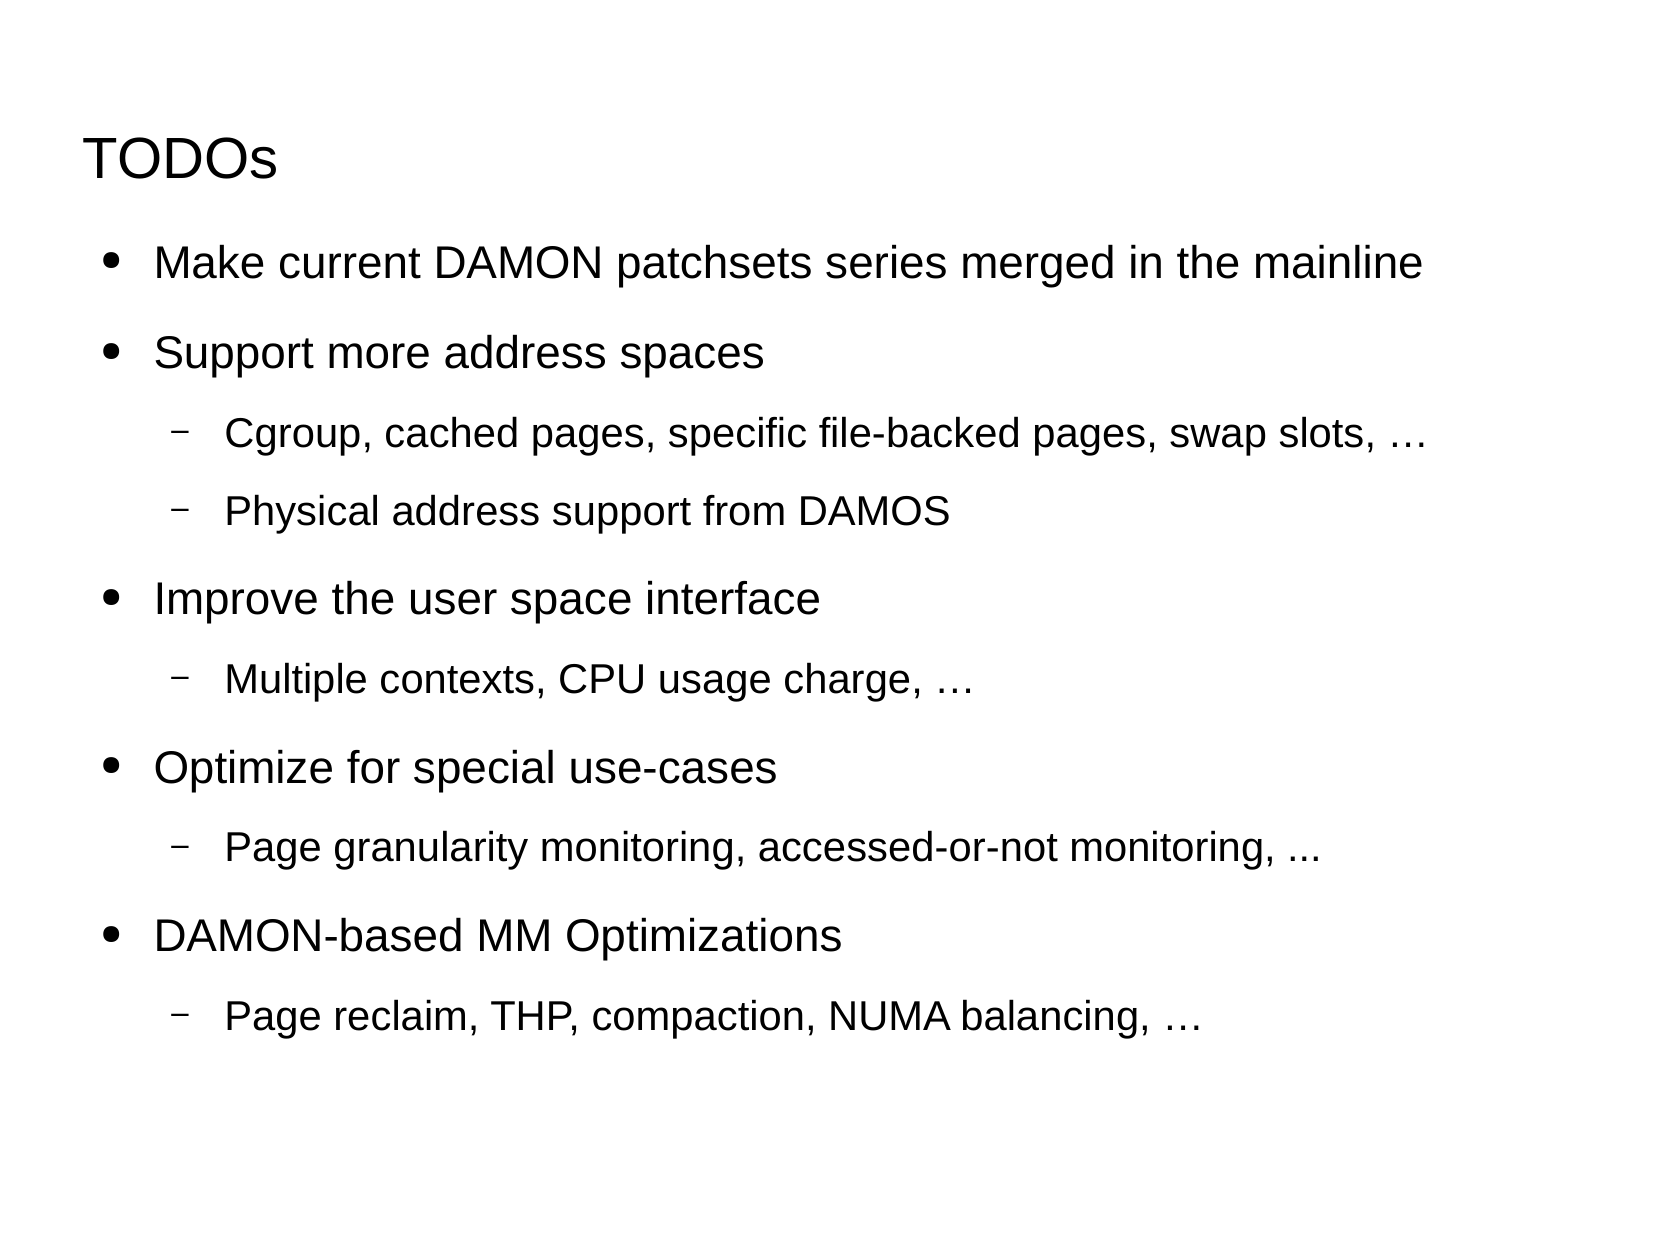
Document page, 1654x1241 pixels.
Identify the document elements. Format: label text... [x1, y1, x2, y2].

title TODOs [82, 108, 1571, 210]
list Make current DAMON patchsets series merged in the mainline Support more address spaces Cgroup, cached pages, specific file-backed pages, swap slots, … Physical address support from DAMOS Improve the user space interface Multiple contexts, CPU usage charge, … Optimize for special use-cases Page granularity monitoring, accessed-or-not monitoring, ... DAMON-based MM Optimizations Page reclaim, THP, compaction, NUMA balancing, … [82, 236, 1571, 1111]
